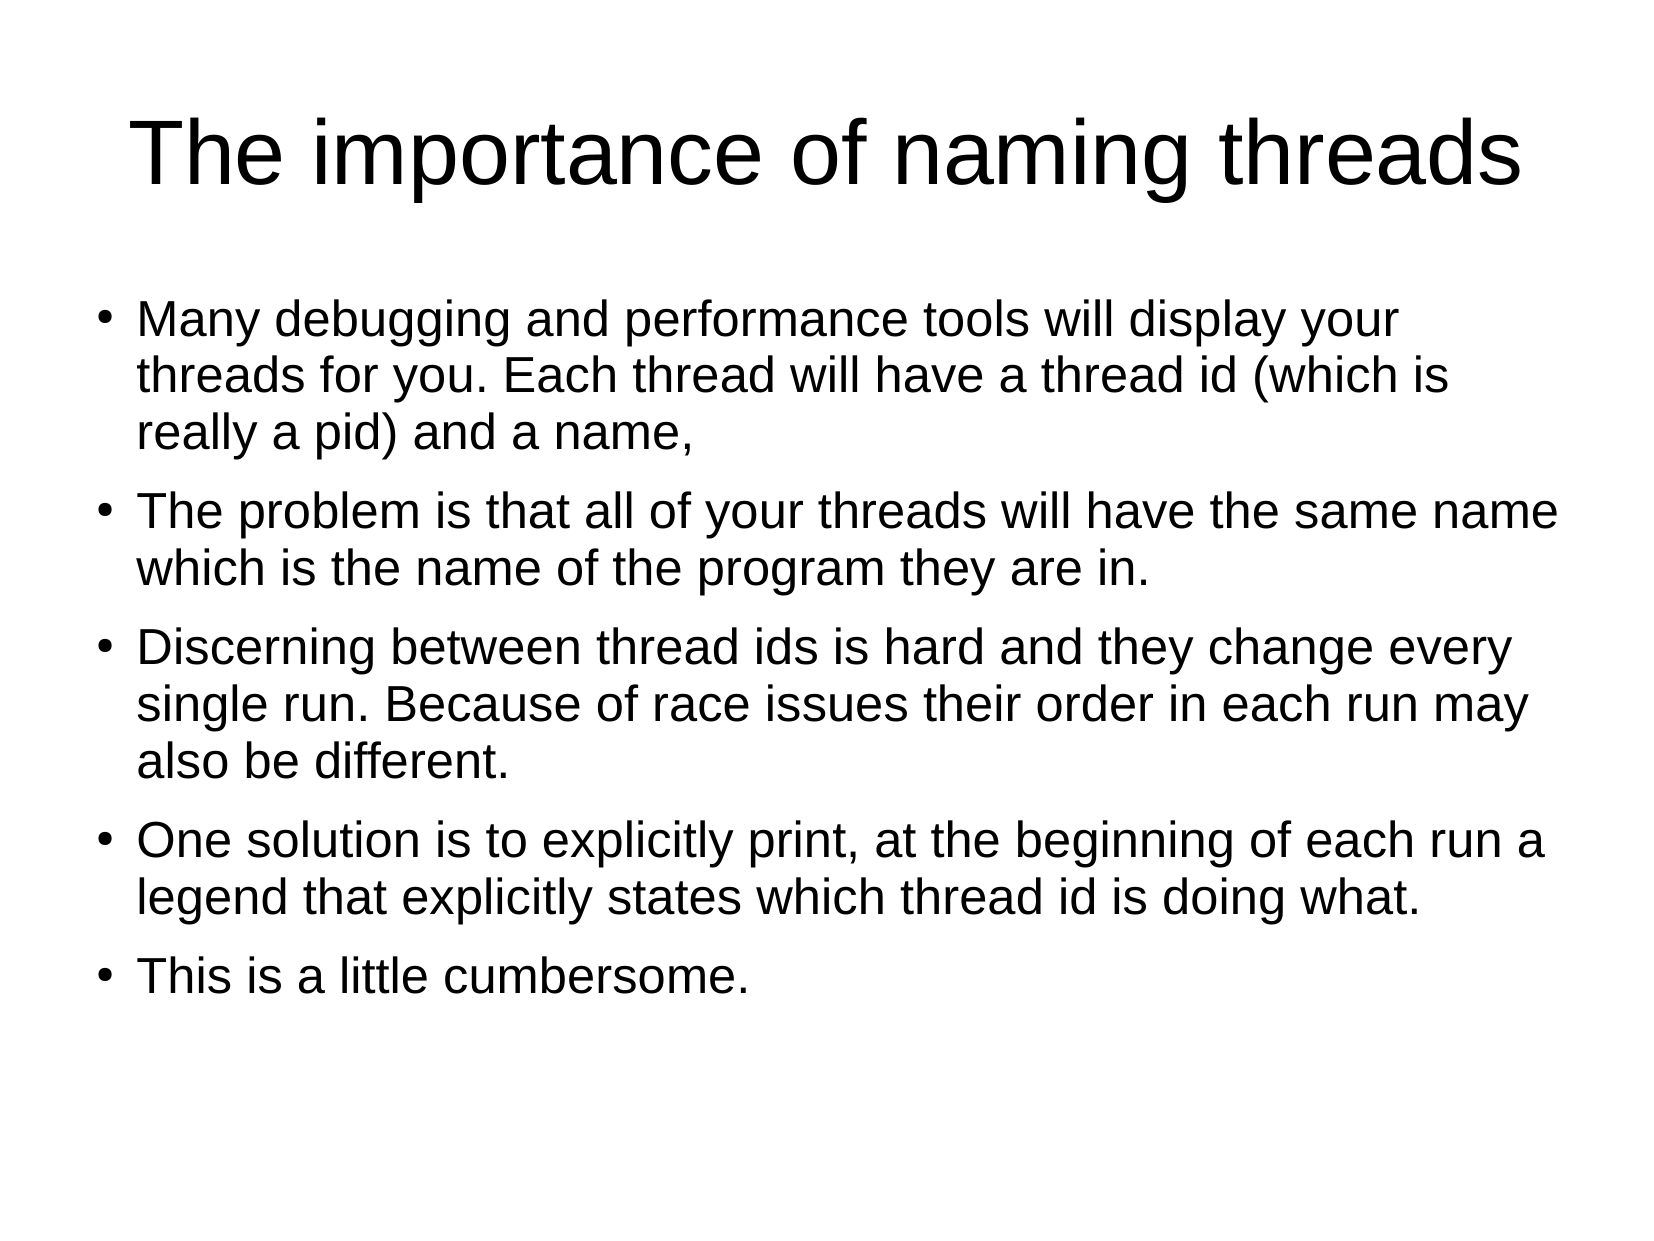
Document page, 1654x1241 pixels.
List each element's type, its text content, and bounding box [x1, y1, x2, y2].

list Many debugging and performance tools will display your threads for you. Each thread will have a thread id (which is really a pid) and a name, The problem is that all of your threads will have the same name which is the name of the program they are in. Discerning between thread ids is hard and they change every single run. Because of race issues their order in each run may also be different. One solution is to explicitly print, at the beginning of each run a legend that explicitly states which thread id is doing what. This is a little cumbersome. [82, 290, 1571, 1010]
title The importance of naming threads [82, 49, 1571, 257]
